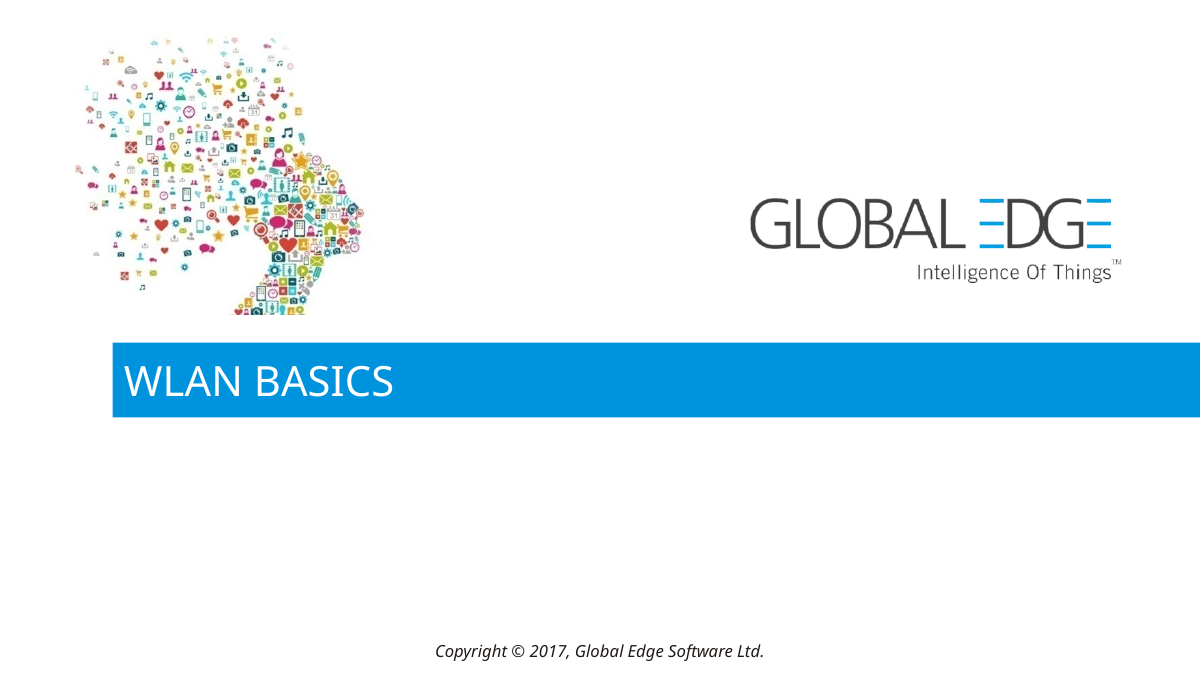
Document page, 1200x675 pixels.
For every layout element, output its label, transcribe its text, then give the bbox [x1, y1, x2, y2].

title WLAN BASICS [112, 342, 1200, 418]
picture [740, 187, 1131, 293]
picture [75, 0, 377, 315]
